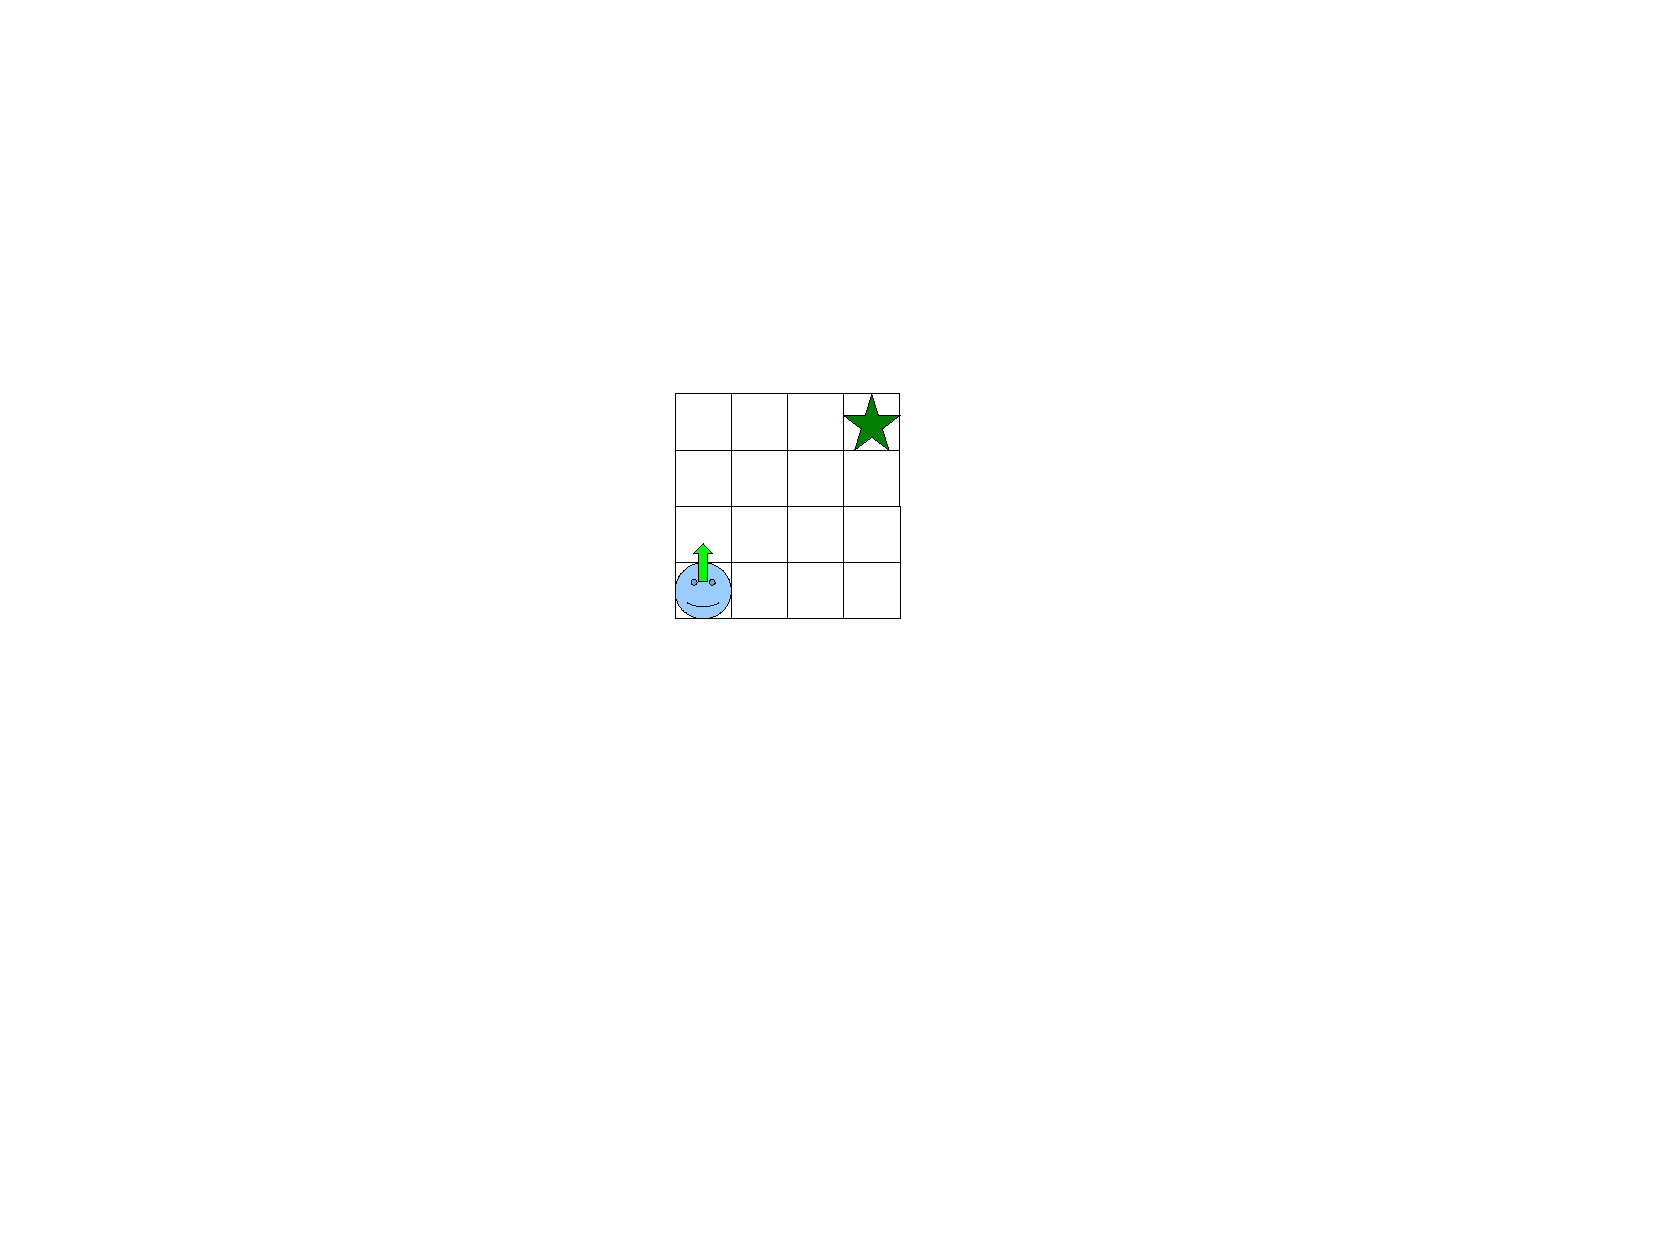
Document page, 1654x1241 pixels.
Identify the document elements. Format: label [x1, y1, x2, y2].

text_box [675, 393, 901, 619]
